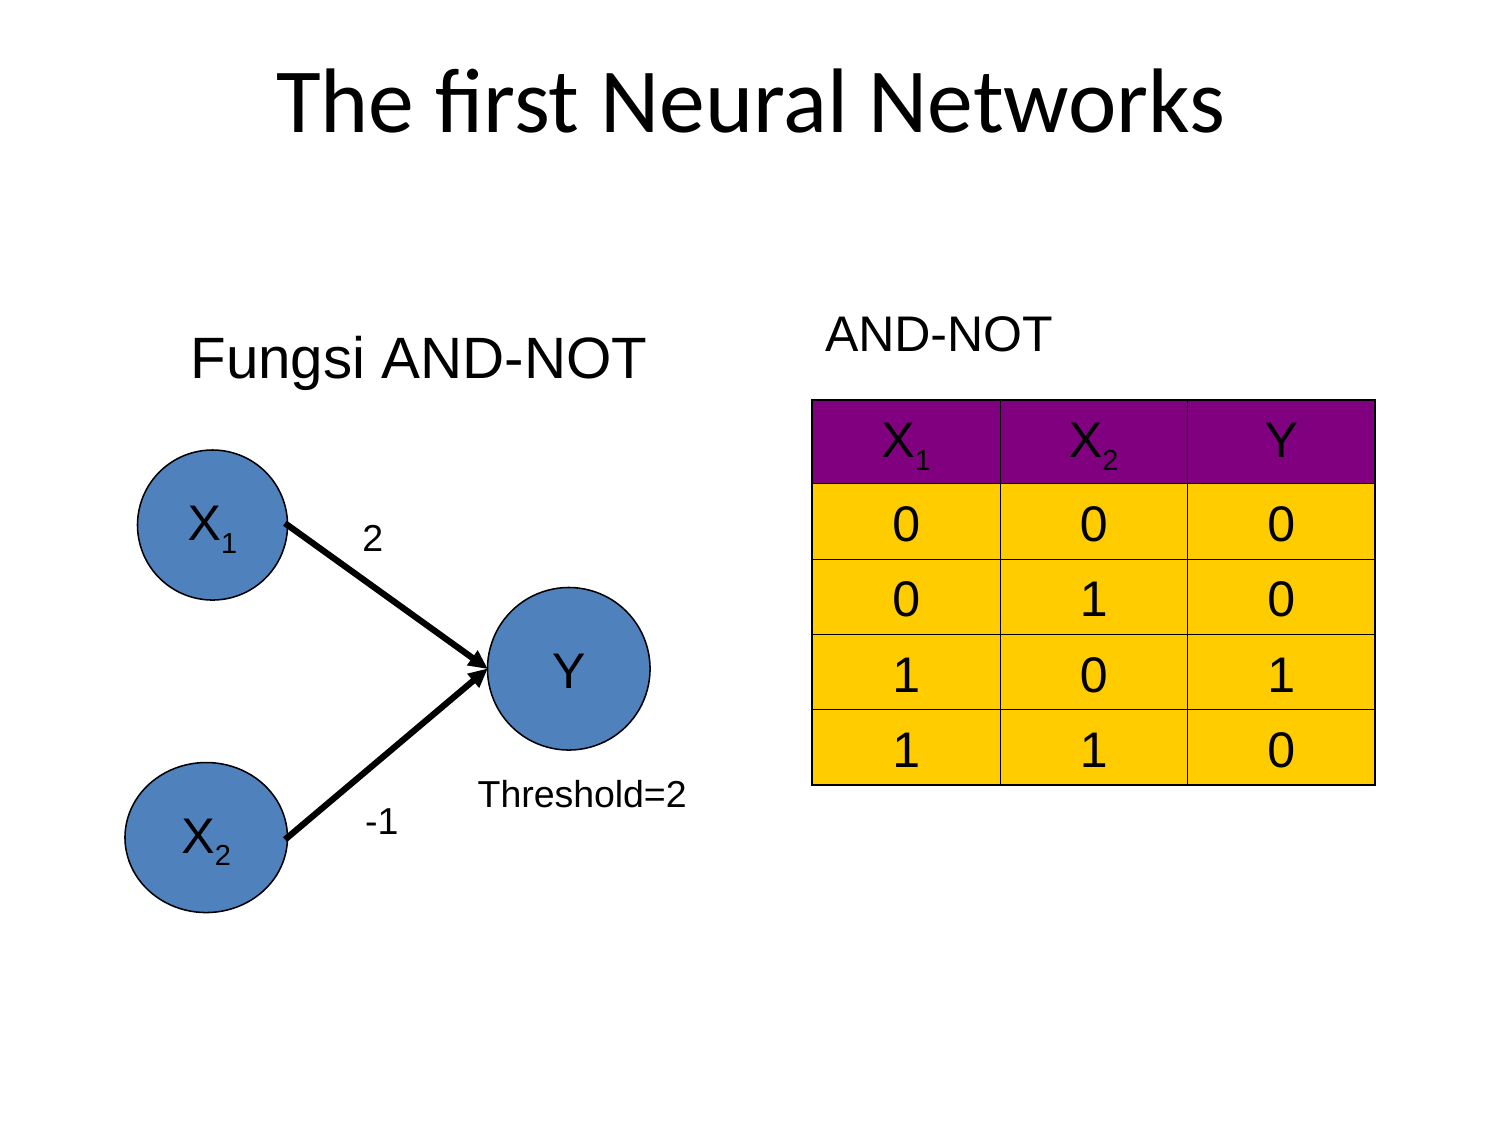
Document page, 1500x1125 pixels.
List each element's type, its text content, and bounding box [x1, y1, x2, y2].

table_cell 0 [813, 484, 1000, 559]
text_box Threshold=2 [462, 762, 702, 823]
text_box Fungsi AND-NOT [175, 312, 663, 398]
table_header X1 [813, 401, 1000, 483]
text_box X1 [137, 450, 288, 601]
text_box 2 [347, 505, 399, 567]
table_cell 0 [813, 560, 1000, 634]
table_header Y [1188, 401, 1374, 483]
table_cell 1 [813, 710, 1000, 784]
table_cell 1 [1188, 635, 1374, 709]
text_box X2 [124, 762, 288, 913]
table_header X2 [1001, 401, 1187, 483]
table_cell 0 [1188, 484, 1374, 559]
text_box AND-NOT [810, 293, 1068, 370]
table_cell 0 [1001, 635, 1187, 709]
text_box Y [487, 587, 651, 751]
text_box -1 [350, 789, 414, 851]
table_cell 0 [1188, 560, 1374, 634]
table_cell 0 [1188, 710, 1374, 784]
table_cell 1 [1001, 710, 1187, 784]
table_cell 1 [813, 635, 1000, 709]
table_cell 0 [1001, 484, 1187, 559]
title The first Neural Networks [3, 2, 1500, 190]
table_cell 1 [1001, 560, 1187, 634]
